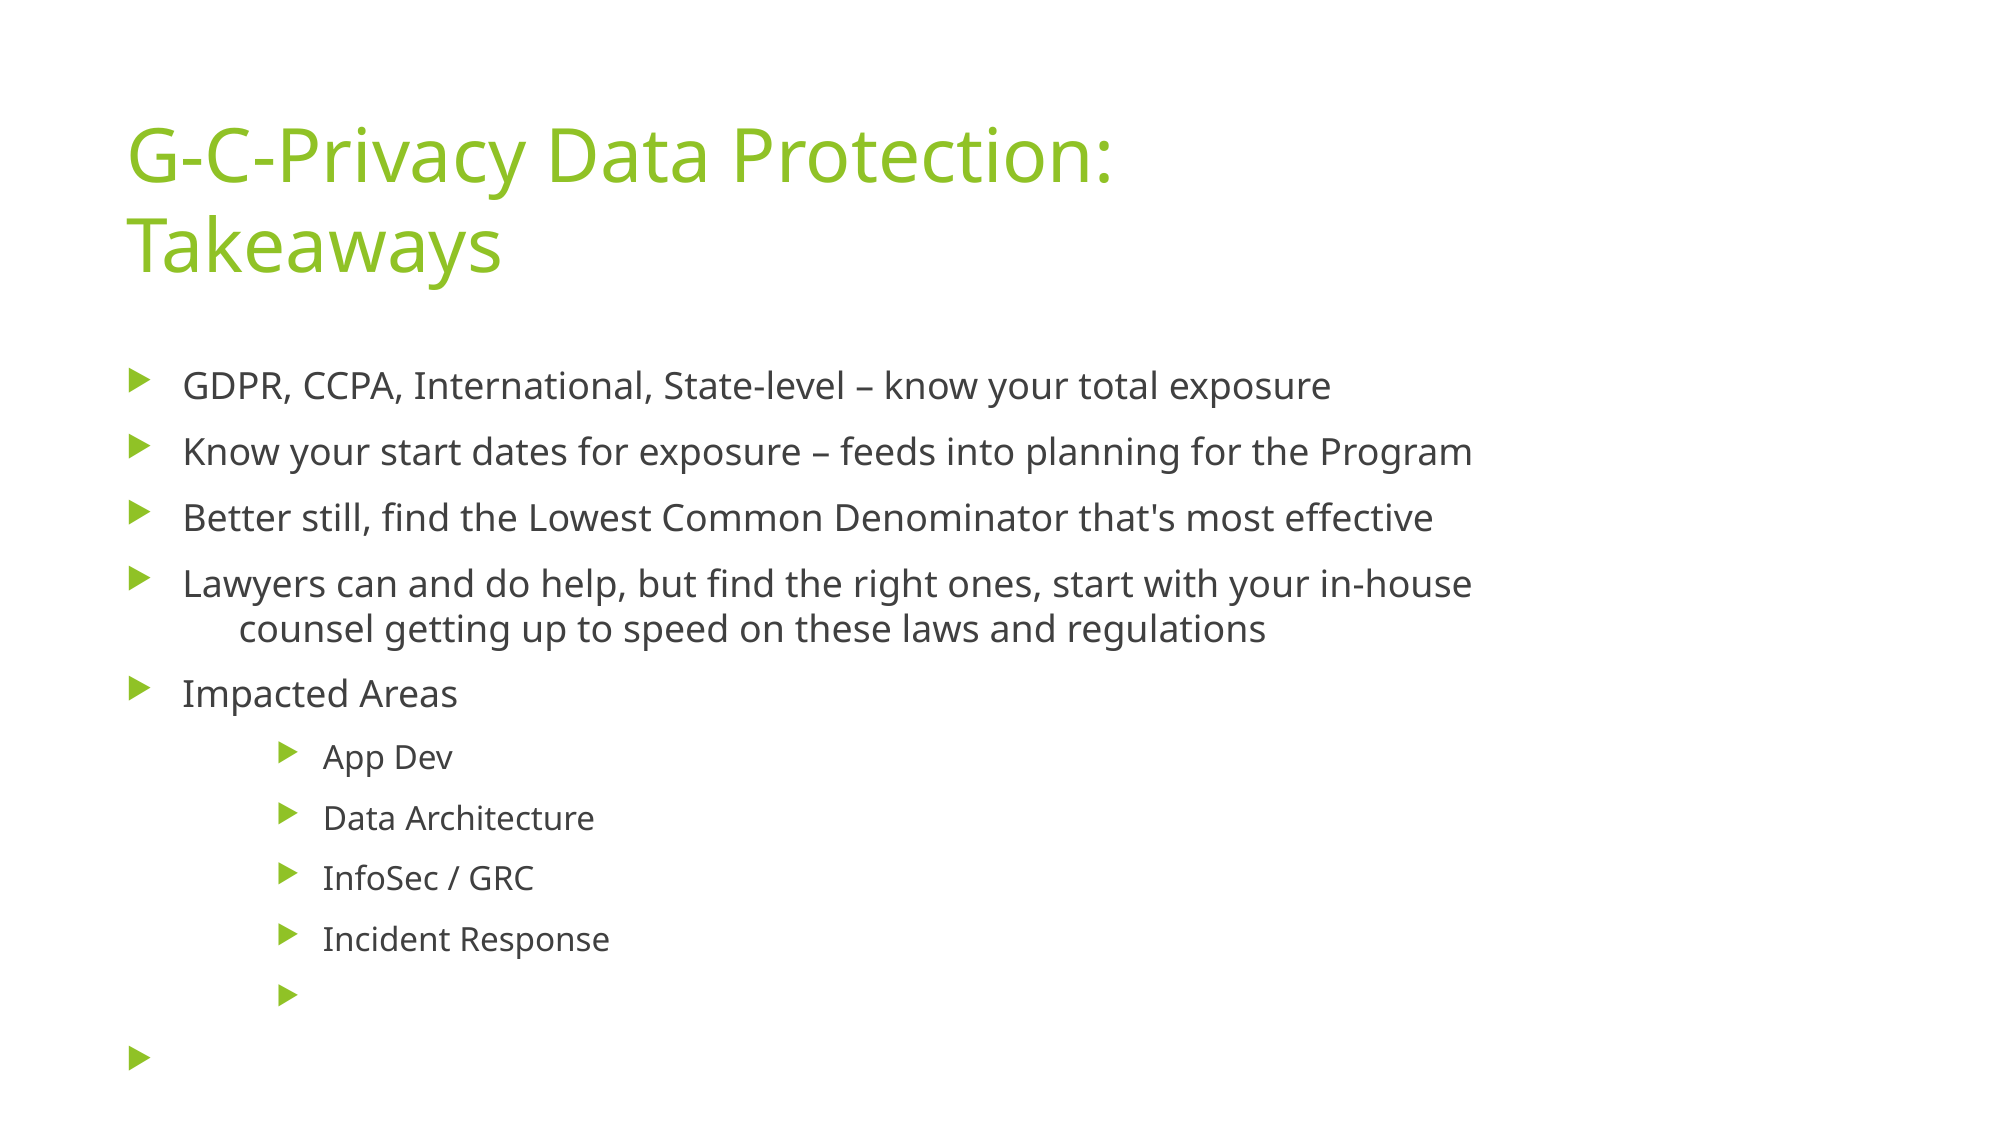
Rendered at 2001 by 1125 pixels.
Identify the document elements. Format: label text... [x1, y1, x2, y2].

list GDPR, CCPA, International, State-level – know your total exposure Know your start dates for exposure – feeds into planning for the Program Better still, find the Lowest Common Denominator that's most effective Lawyers can and do help, but find the right ones, start with your in-house counsel getting up to speed on these laws and regulations Impacted Areas App Dev Data Architecture InfoSec / GRC Incident Response [111, 354, 1522, 1043]
title G-C-Privacy Data Protection: Takeaways [111, 99, 1522, 317]
